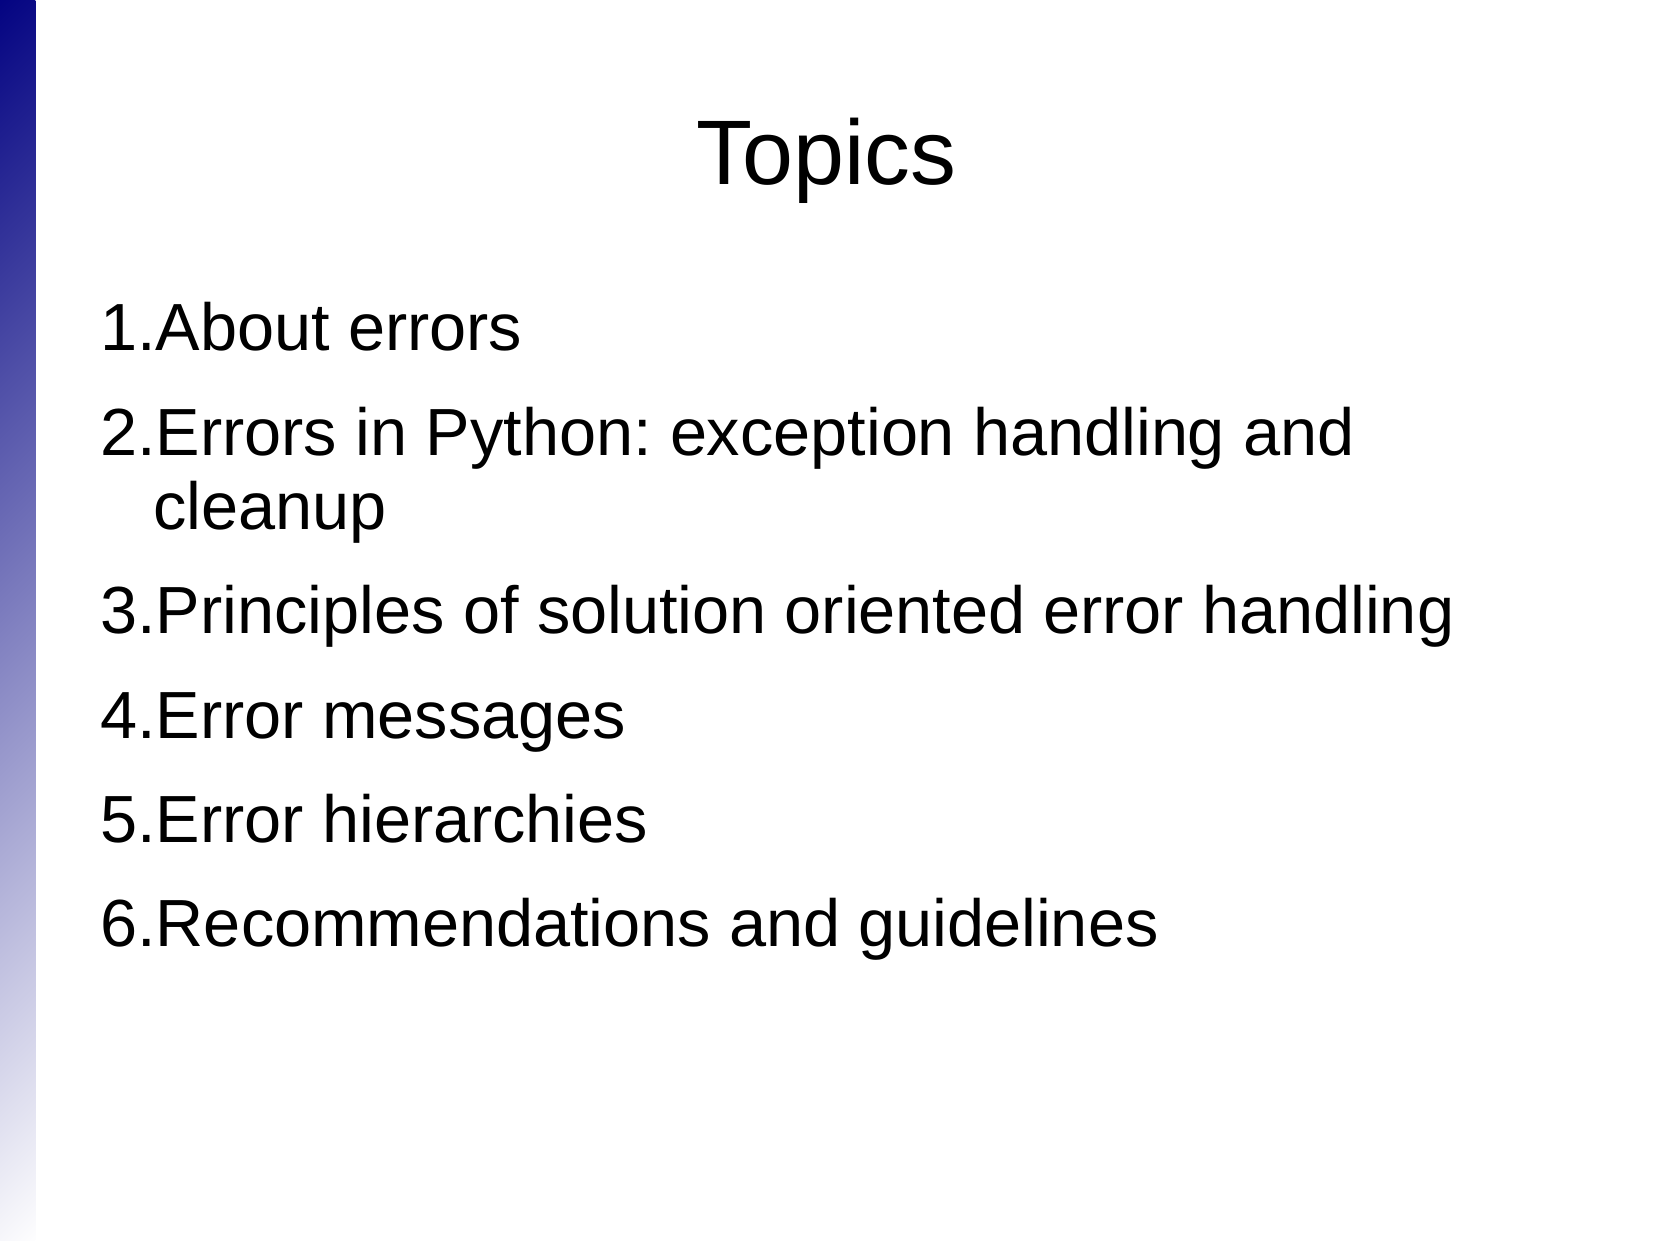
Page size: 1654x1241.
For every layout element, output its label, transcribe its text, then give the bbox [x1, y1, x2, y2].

list About errors Errors in Python: exception handling and cleanup Principles of solution oriented error handling Error messages Error hierarchies Recommendations and guidelines [82, 290, 1571, 1109]
title Topics [82, 49, 1571, 257]
